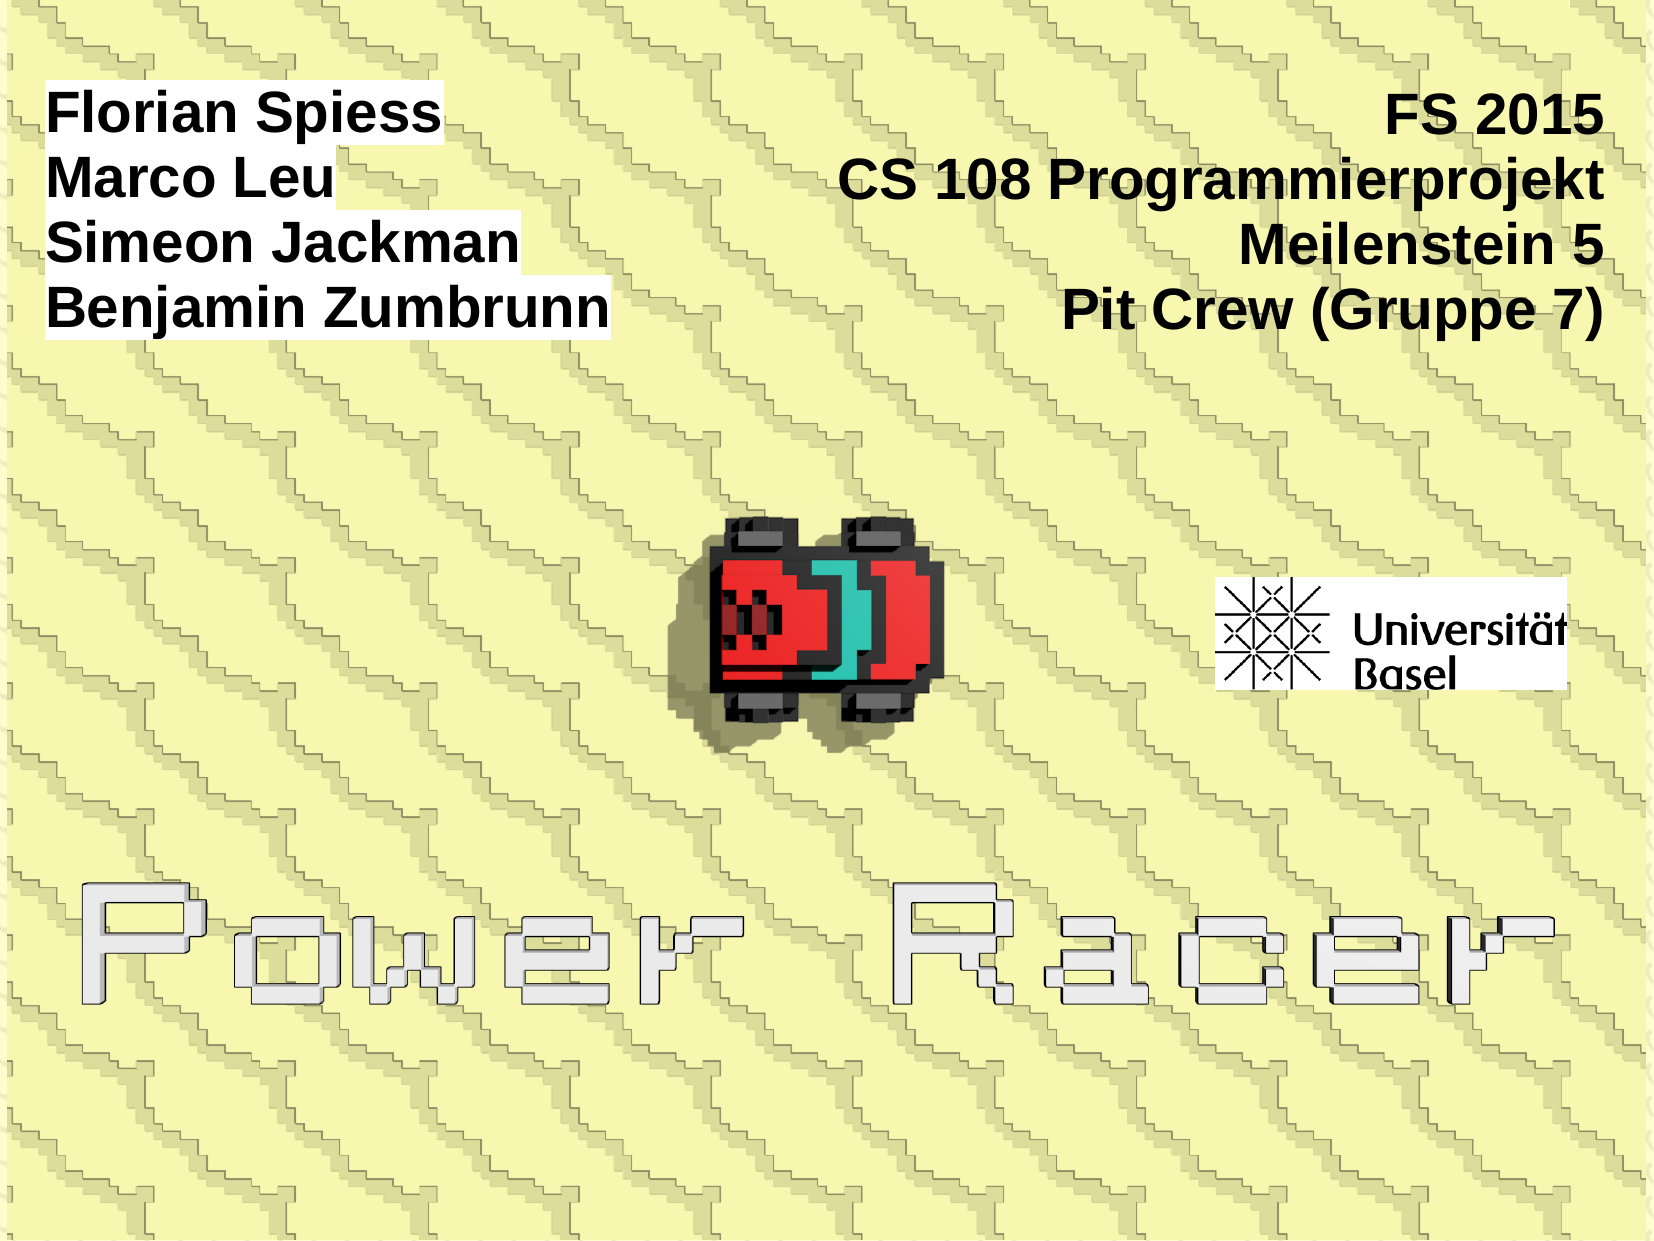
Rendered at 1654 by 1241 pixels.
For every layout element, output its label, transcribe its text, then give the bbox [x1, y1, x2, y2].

picture [0, 0, 1654, 1241]
text_box FS 2015 CS 108 Programmierprojekt Meilenstein 5 Pit Crew (Gruppe 7) [768, 74, 1621, 538]
subtitle Florian Spiess Marco Leu Simeon Jackman Benjamin Zumbrunn [45, 0, 769, 436]
